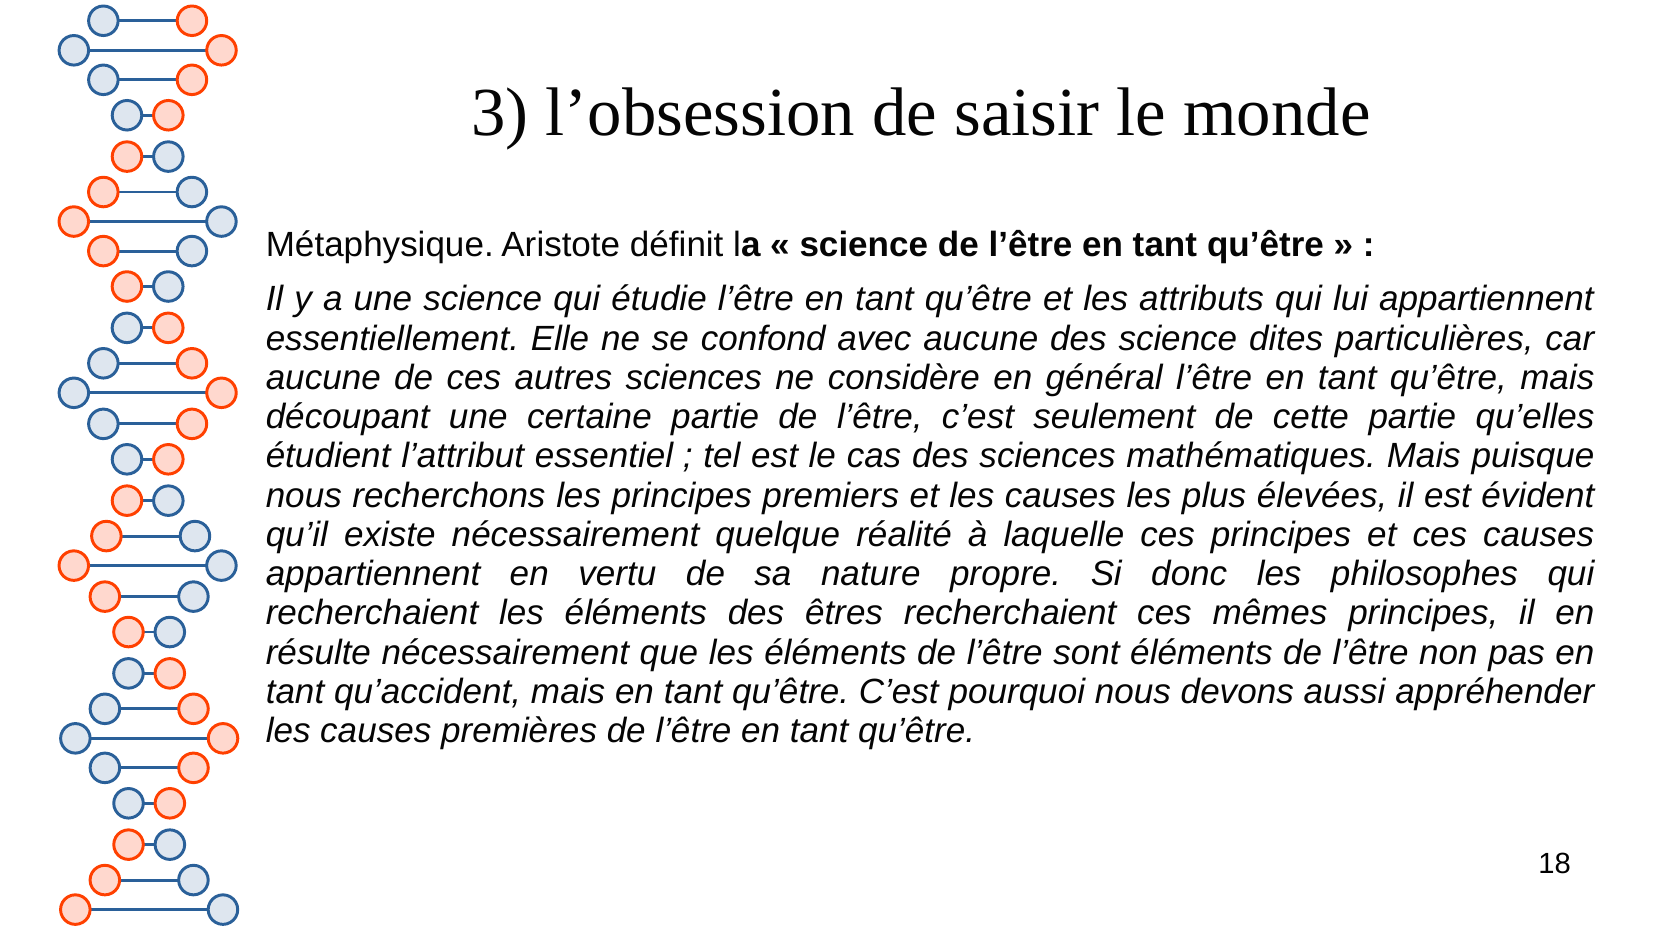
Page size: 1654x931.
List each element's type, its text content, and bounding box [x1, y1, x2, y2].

list Métaphysique. Aristote définit la « science de l’être en tant qu’être » : Il y a une science qui étudie l’être en tant qu’être et les attributs qui lui appartiennent essentiellement. Elle ne se confond avec aucune des science dites particulières, car aucune de ces autres sciences ne considère en général l’être en tant qu’être, mais découpant une certaine partie de l’être, c’est seulement de cette partie qu’elles étudient l’attribut essentiel ; tel est le cas des sciences mathématiques. Mais puisque nous recherchons les principes premiers et les causes les plus élevées, il est évident qu’il existe nécessairement quelque réalité à laquelle ces principes et ces causes appartiennent en vertu de sa nature propre. Si donc les philosophes qui recherchaient les éléments des êtres recherchaient ces mêmes principes, il en résulte nécessairement que les éléments de l’être sont éléments de l’être non pas en tant qu’accident, mais en tant qu’être. C’est pourquoi nous devons aussi appréhender les causes premières de l’être en tant qu’être. [265, 224, 1595, 764]
title 3) l’obsession de saisir le monde [265, 35, 1595, 189]
